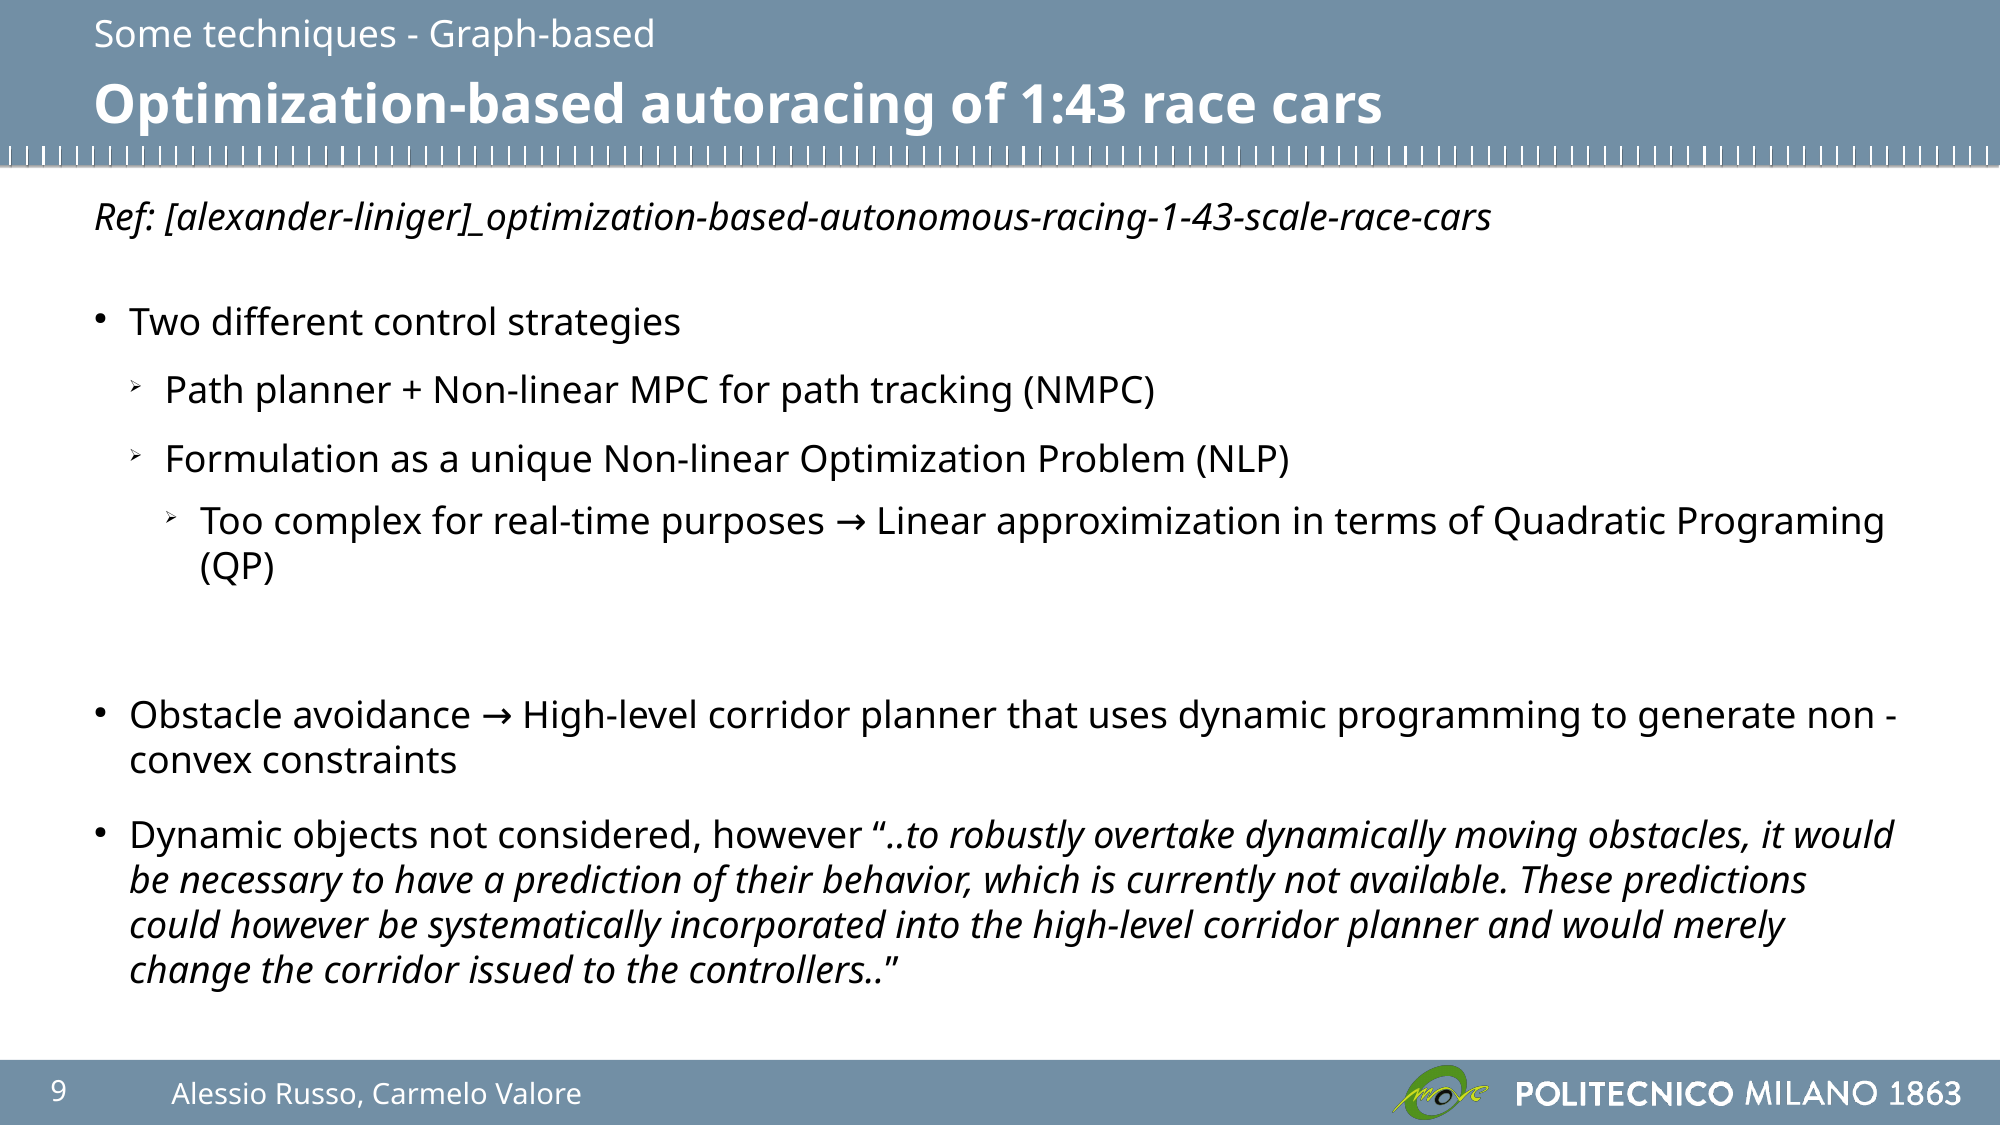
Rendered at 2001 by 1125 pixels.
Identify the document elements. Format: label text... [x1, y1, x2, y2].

picture [1392, 1065, 1489, 1120]
list Some techniques - Graph-based [78, 8, 1922, 56]
title Optimization-based autoracing of 1:43 race cars [78, 63, 1922, 141]
footer Alessio Russo, Carmelo Valore [156, 1062, 1007, 1123]
slide_number <numero> [7, 1062, 110, 1123]
list Ref: [alexander-liniger]_optimization-based-autonomous-racing-1-43-scale-race-cars Two different control strategies Path planner + Non-linear MPC for path tracking (NMPC) Formulation as a unique Non-linear Optimization Problem (NLP) Too complex for real-time purposes → Linear approximization in terms of Quadratic Programing (QP) Obstacle avoidance → High-level corridor planner that uses dynamic programming to generate non -convex constraints Dynamic objects not considered, however “..to robustly overtake dynamically moving obstacles, it would be necessary to have a prediction of their behavior, which is currently not available. These predictions could however be systematically incorporated into the high-level corridor planner and would merely change the corridor issued to the controllers..” [78, 185, 1922, 1042]
picture [1510, 1068, 1967, 1117]
